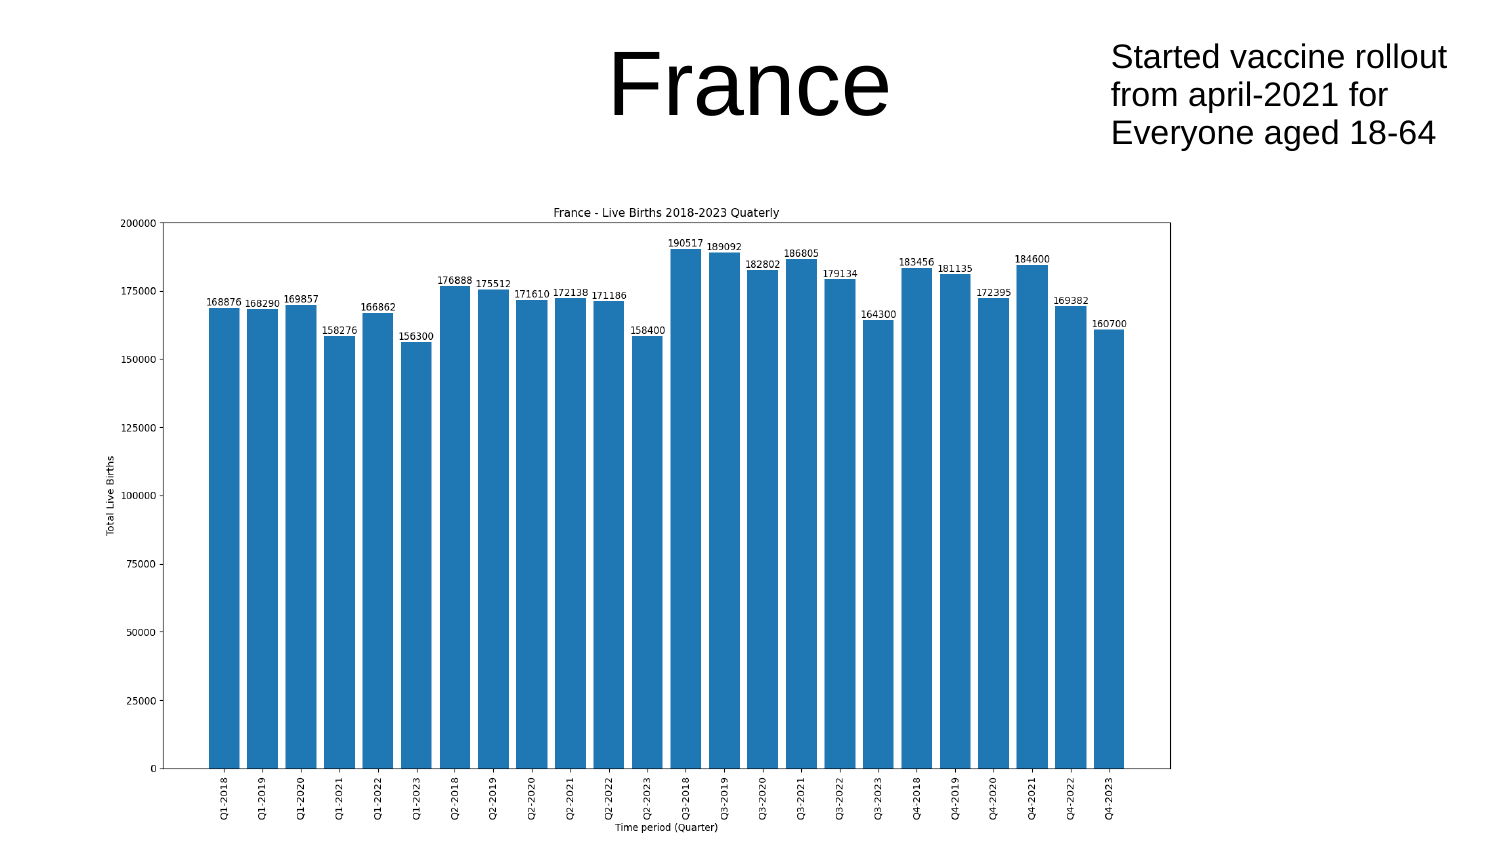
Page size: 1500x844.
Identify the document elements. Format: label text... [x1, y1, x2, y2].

picture [0, 137, 1300, 844]
text_box Started vaccine rollout from april-2021 for Everyone aged 18-64 [1096, 30, 1477, 159]
title France [75, 32, 1096, 136]
